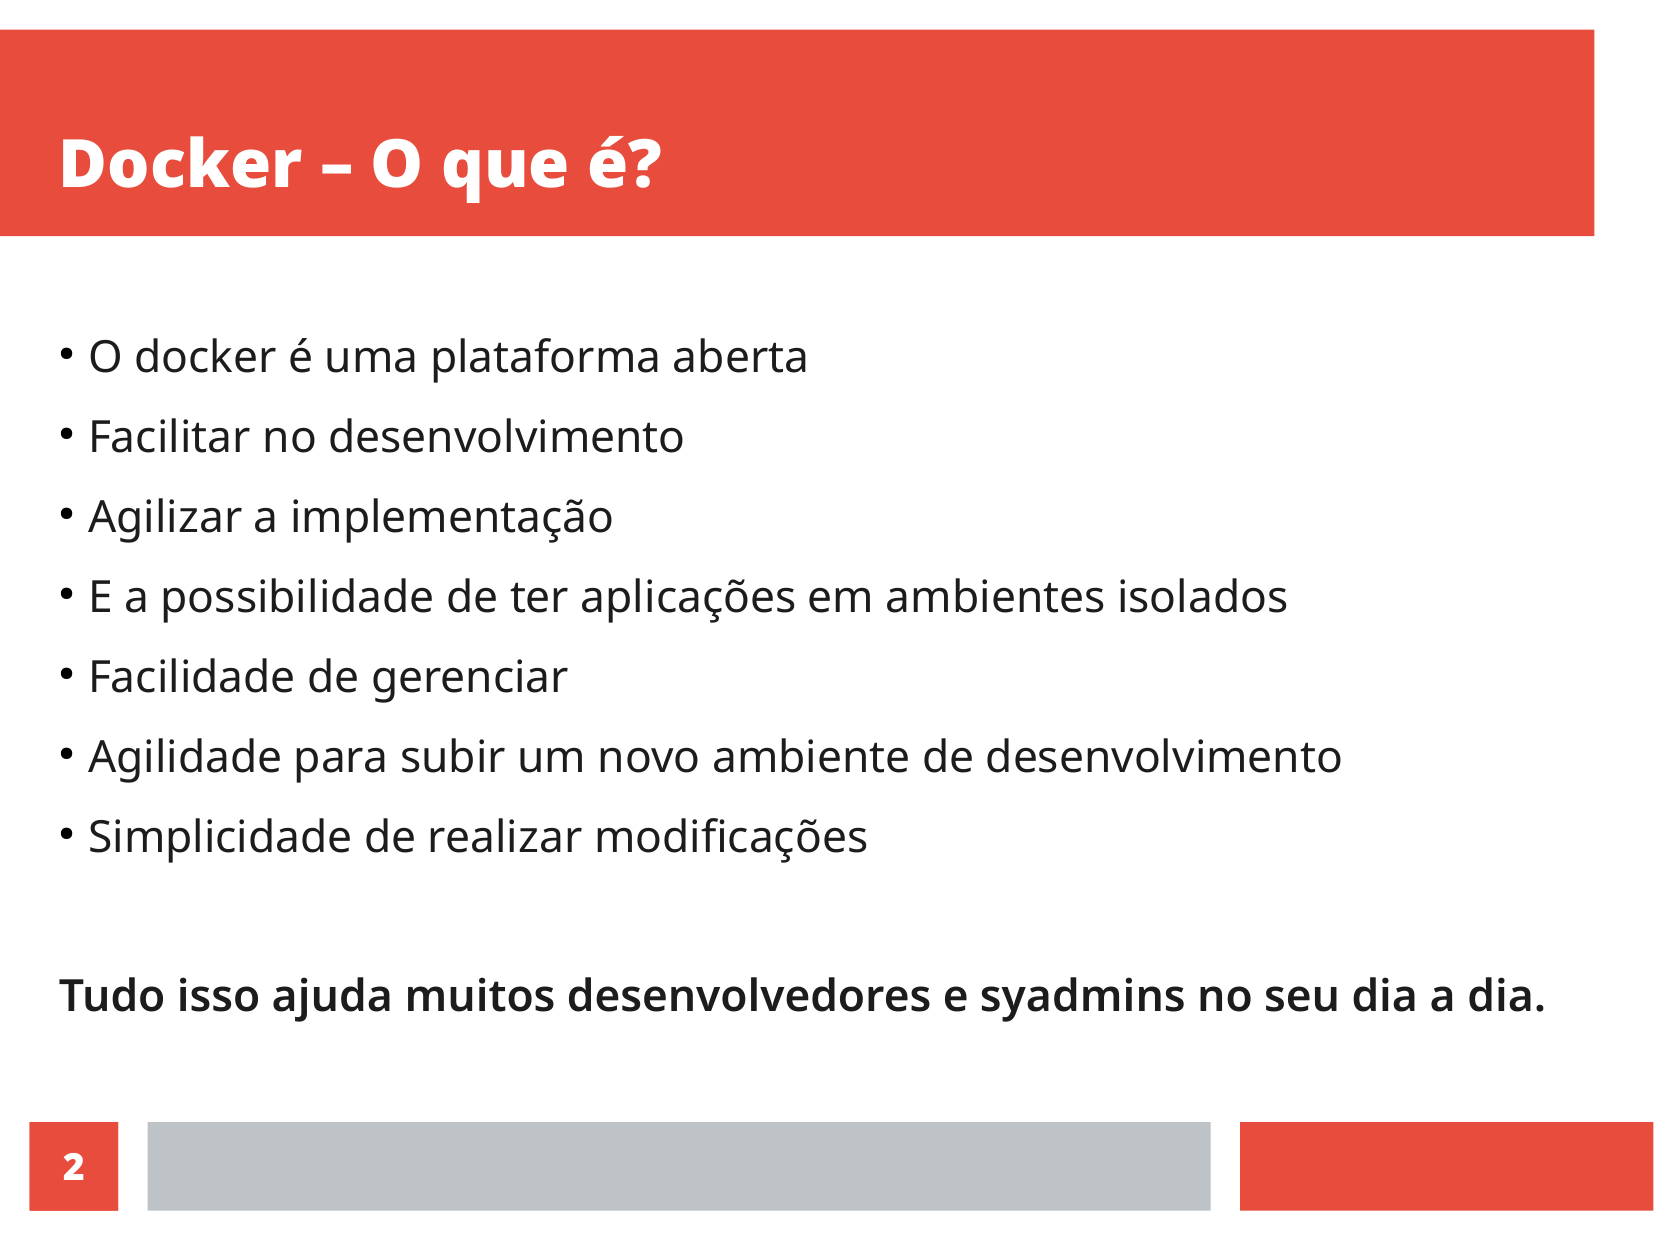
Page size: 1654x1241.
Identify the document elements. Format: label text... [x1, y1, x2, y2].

list O docker é uma plataforma aberta Facilitar no desenvolvimento Agilizar a implementação E a possibilidade de ter aplicações em ambientes isolados Facilidade de gerenciar Agilidade para subir um novo ambiente de desenvolvimento Simplicidade de realizar modificações Tudo isso ajuda muitos desenvolvedores e syadmins no seu dia a dia. [59, 324, 1565, 1093]
title Docker – O que é? [59, 59, 1595, 207]
